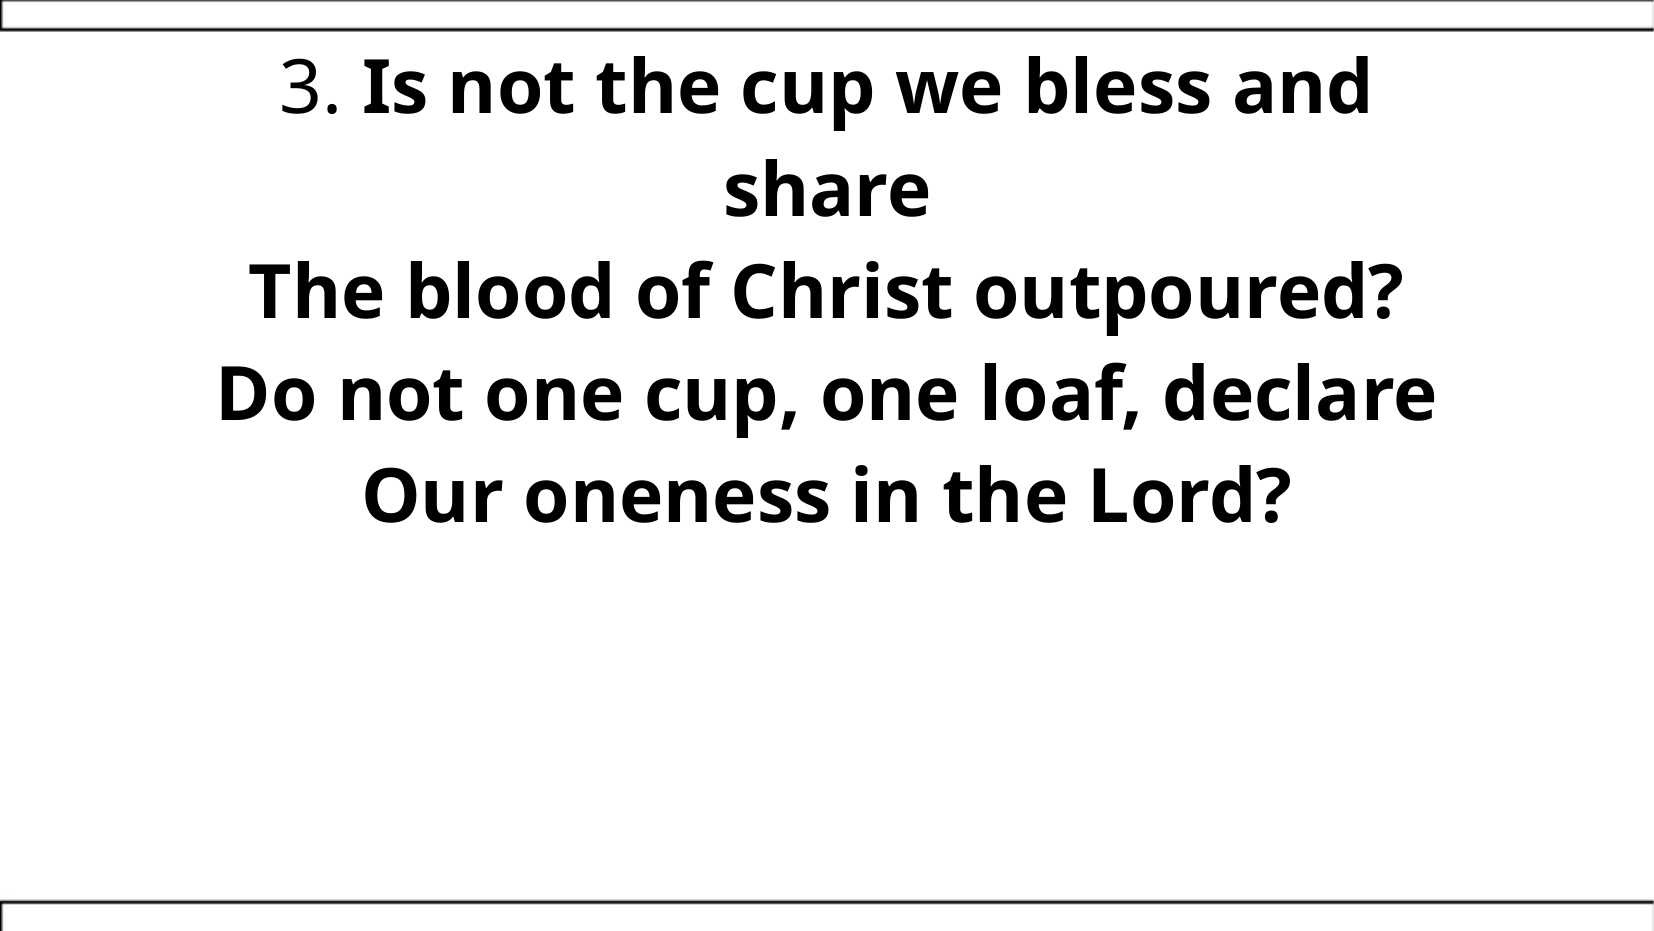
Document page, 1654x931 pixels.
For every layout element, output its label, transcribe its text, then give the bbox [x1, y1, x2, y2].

picture [0, 0, 1654, 931]
text_box 3. Is not the cup we bless and share The blood of Christ outpoured? Do not one cup, one loaf, declare Our oneness in the Lord? [165, 26, 1490, 441]
